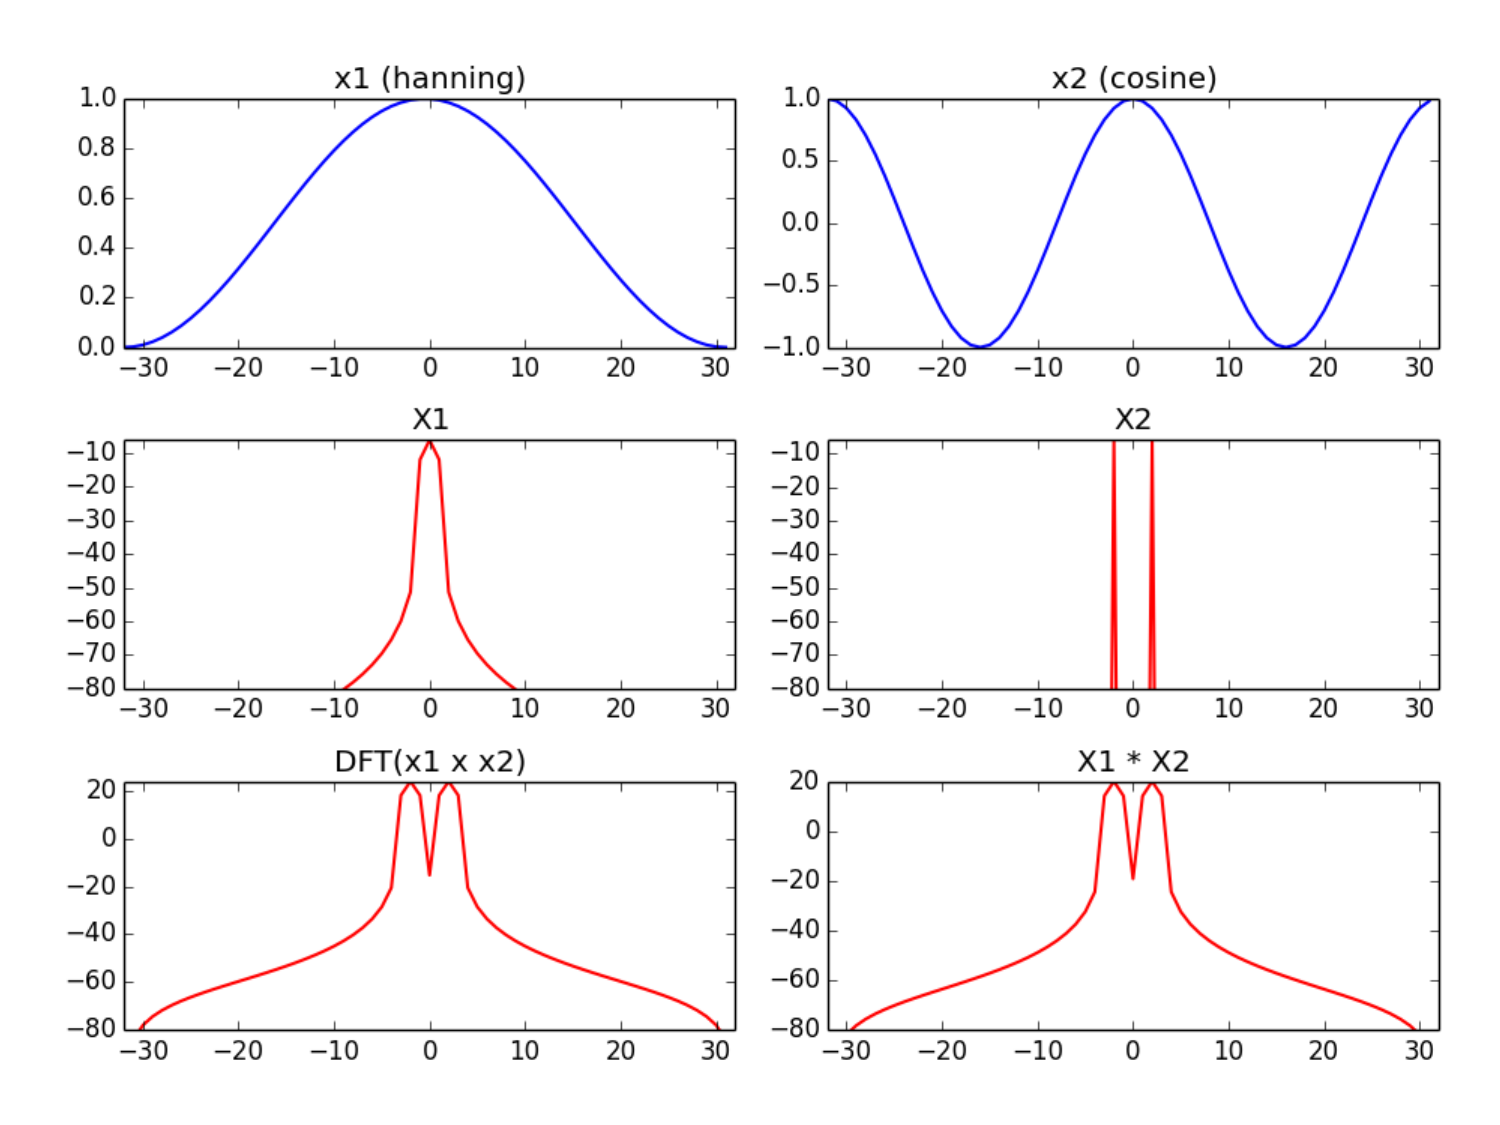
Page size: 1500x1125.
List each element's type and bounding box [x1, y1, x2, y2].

picture [40, 39, 1466, 1090]
